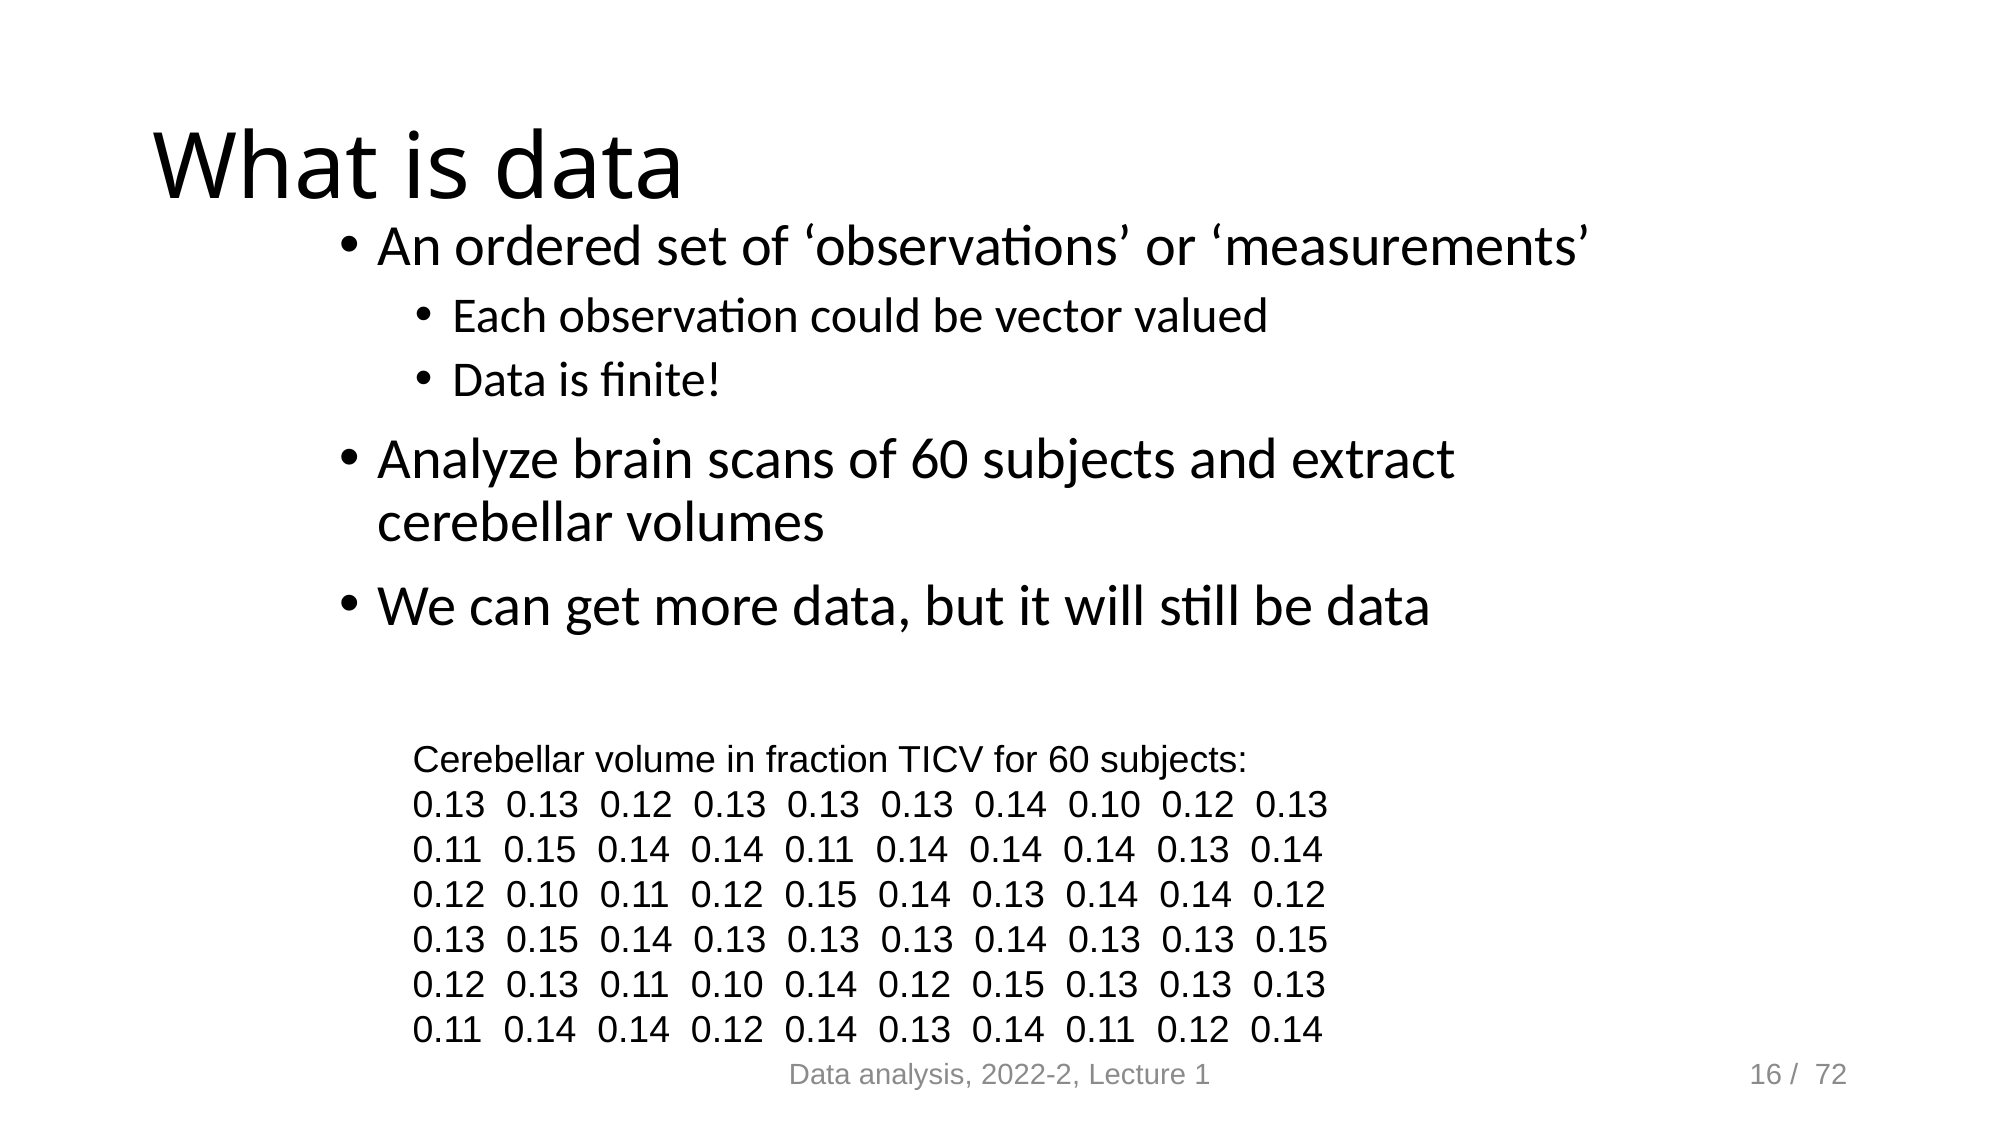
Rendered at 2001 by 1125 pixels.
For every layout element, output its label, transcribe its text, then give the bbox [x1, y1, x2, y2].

title What is data [137, 59, 1863, 278]
footer Data analysis, 2022-2, Lecture 1 [662, 1058, 1338, 1103]
list An ordered set of ‘observations’ or ‘measurements’ Each observation could be vector valued Data is finite! Analyze brain scans of 60 subjects and extract cerebellar volumes We can get more data, but it will still be data [324, 208, 1675, 705]
text_box Cerebellar volume in fraction TICV for 60 subjects: 0.13 0.13 0.12 0.13 0.13 0.13 0.14 0.10 0.12 0.13 0.11 0.15 0.14 0.14 0.11 0.14 0.14 0.14 0.13 0.14 0.12 0.10 0.11 0.12 0.15 0.14 0.13 0.14 0.14 0.12 0.13 0.15 0.14 0.13 0.13 0.13 0.14 0.13 0.13 0.15 0.12 0.13 0.11 0.10 0.14 0.12 0.15 0.13 0.13 0.13 0.11 0.14 0.14 0.12 0.14 0.13 0.14 0.11 0.12 0.14 [397, 727, 1556, 1058]
slide_number <number> / 72 [1412, 1042, 1863, 1103]
